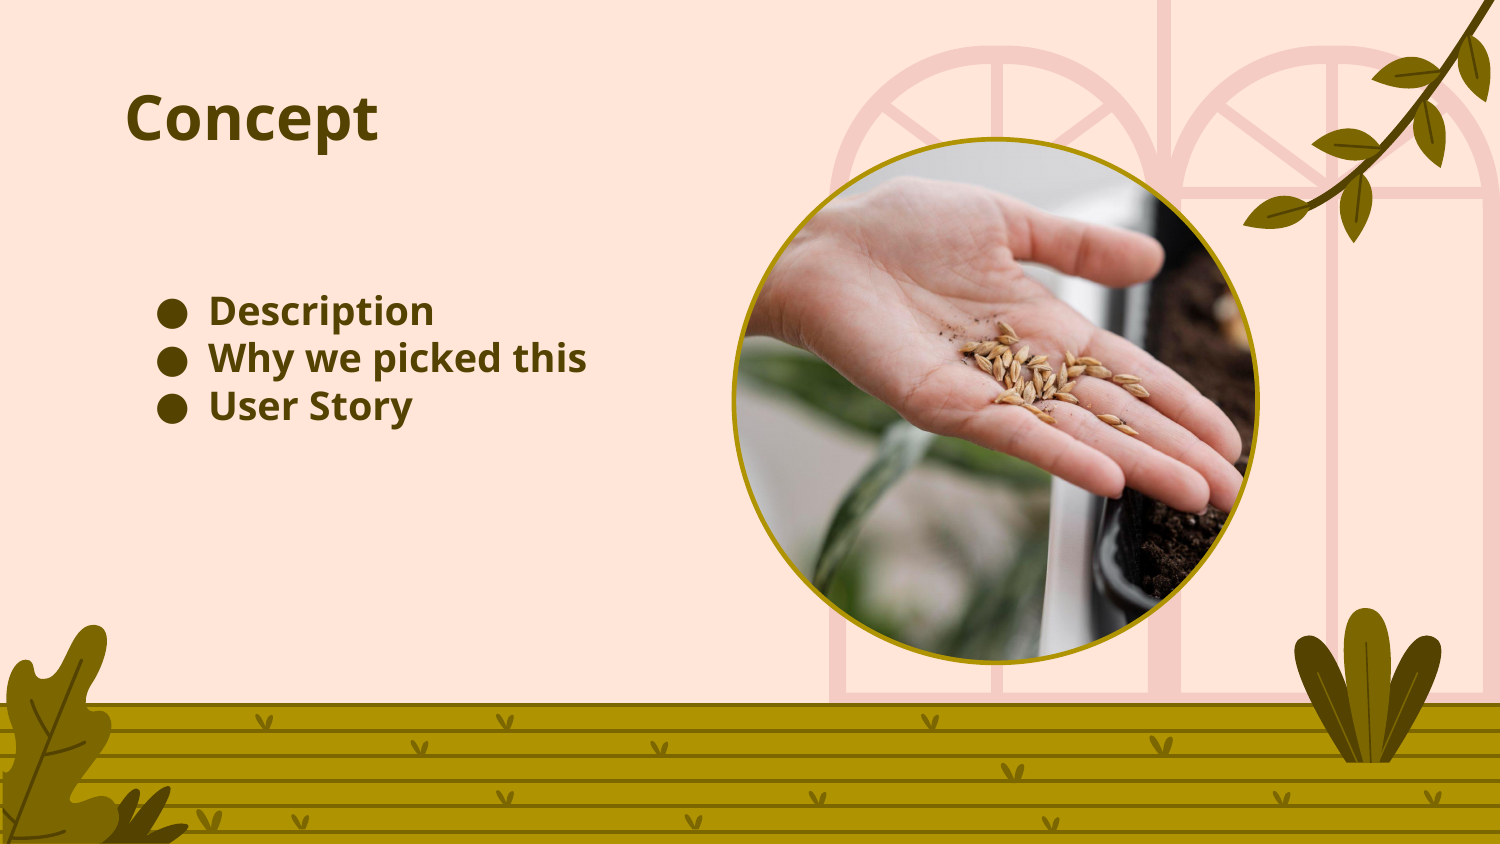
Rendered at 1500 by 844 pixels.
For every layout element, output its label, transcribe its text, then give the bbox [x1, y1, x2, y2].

text_box [1242, 0, 1495, 244]
list Description Why we picked this User Story [118, 202, 664, 717]
title Concept [109, 68, 1374, 163]
text_box [733, 163, 1258, 663]
